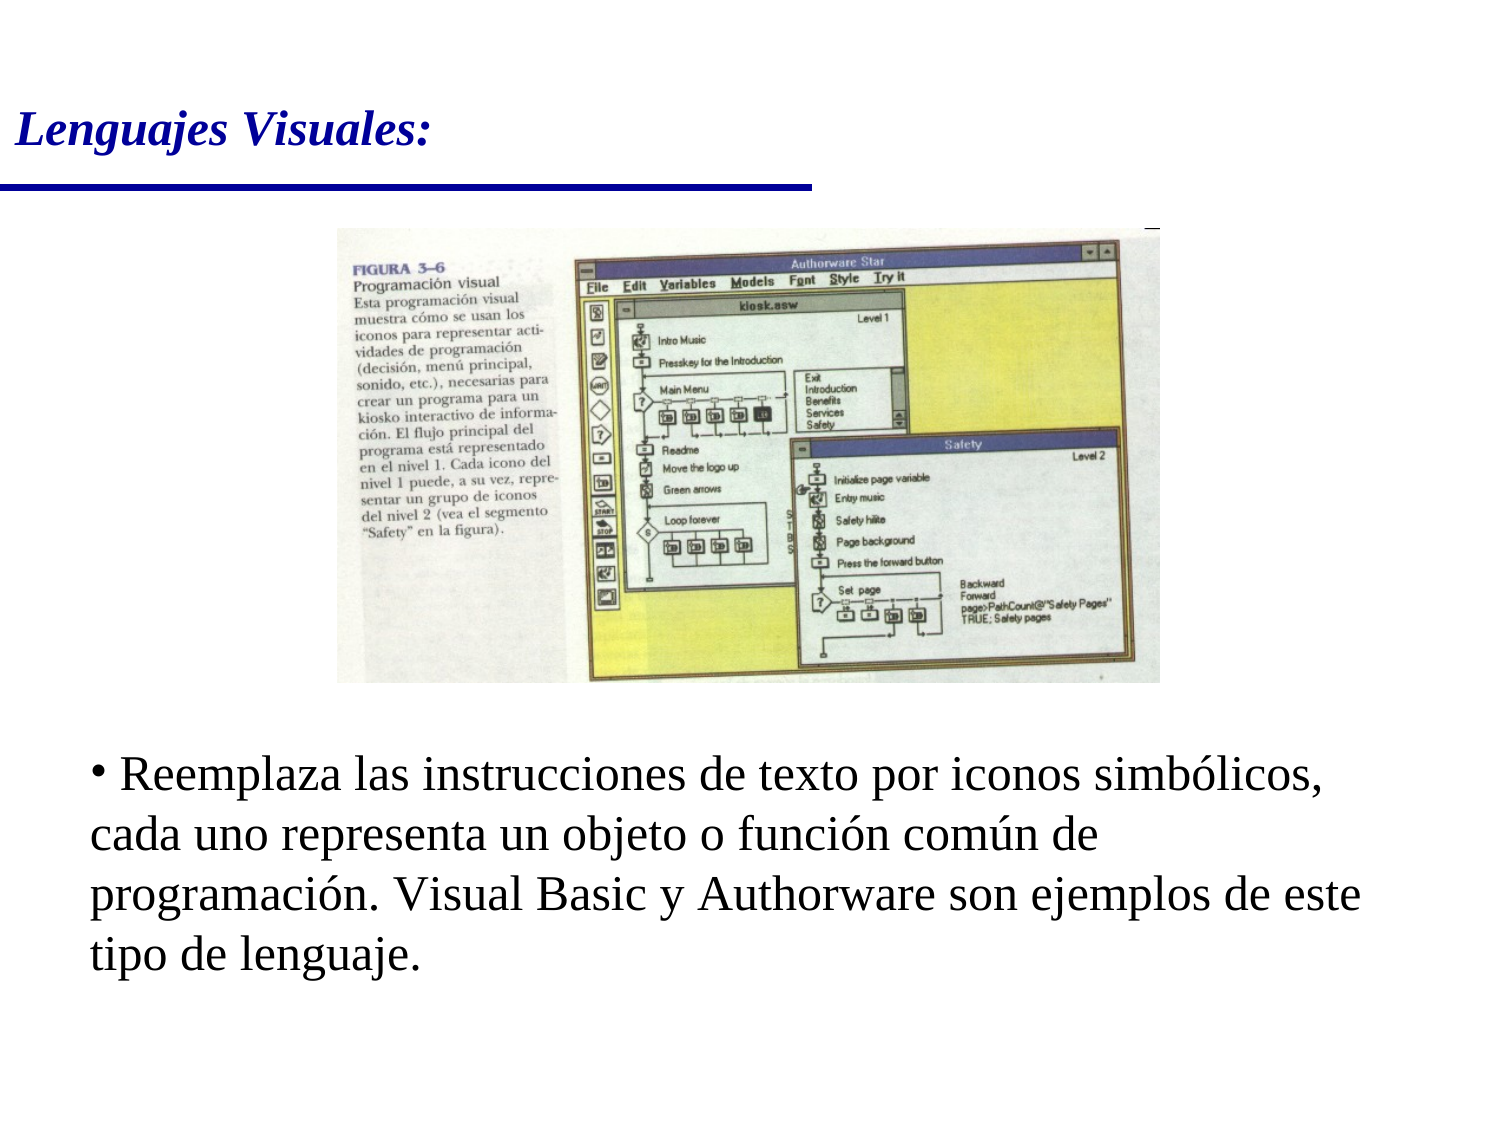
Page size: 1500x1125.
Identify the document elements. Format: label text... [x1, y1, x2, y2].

text_box Lenguajes Visuales: [0, 87, 901, 163]
picture [337, 228, 1160, 683]
text_box Reemplaza las instrucciones de texto por iconos simbólicos, cada uno representa un objeto o función común de programación. Visual Basic y Authorware son ejemplos de este tipo de lenguaje. [74, 732, 1401, 989]
